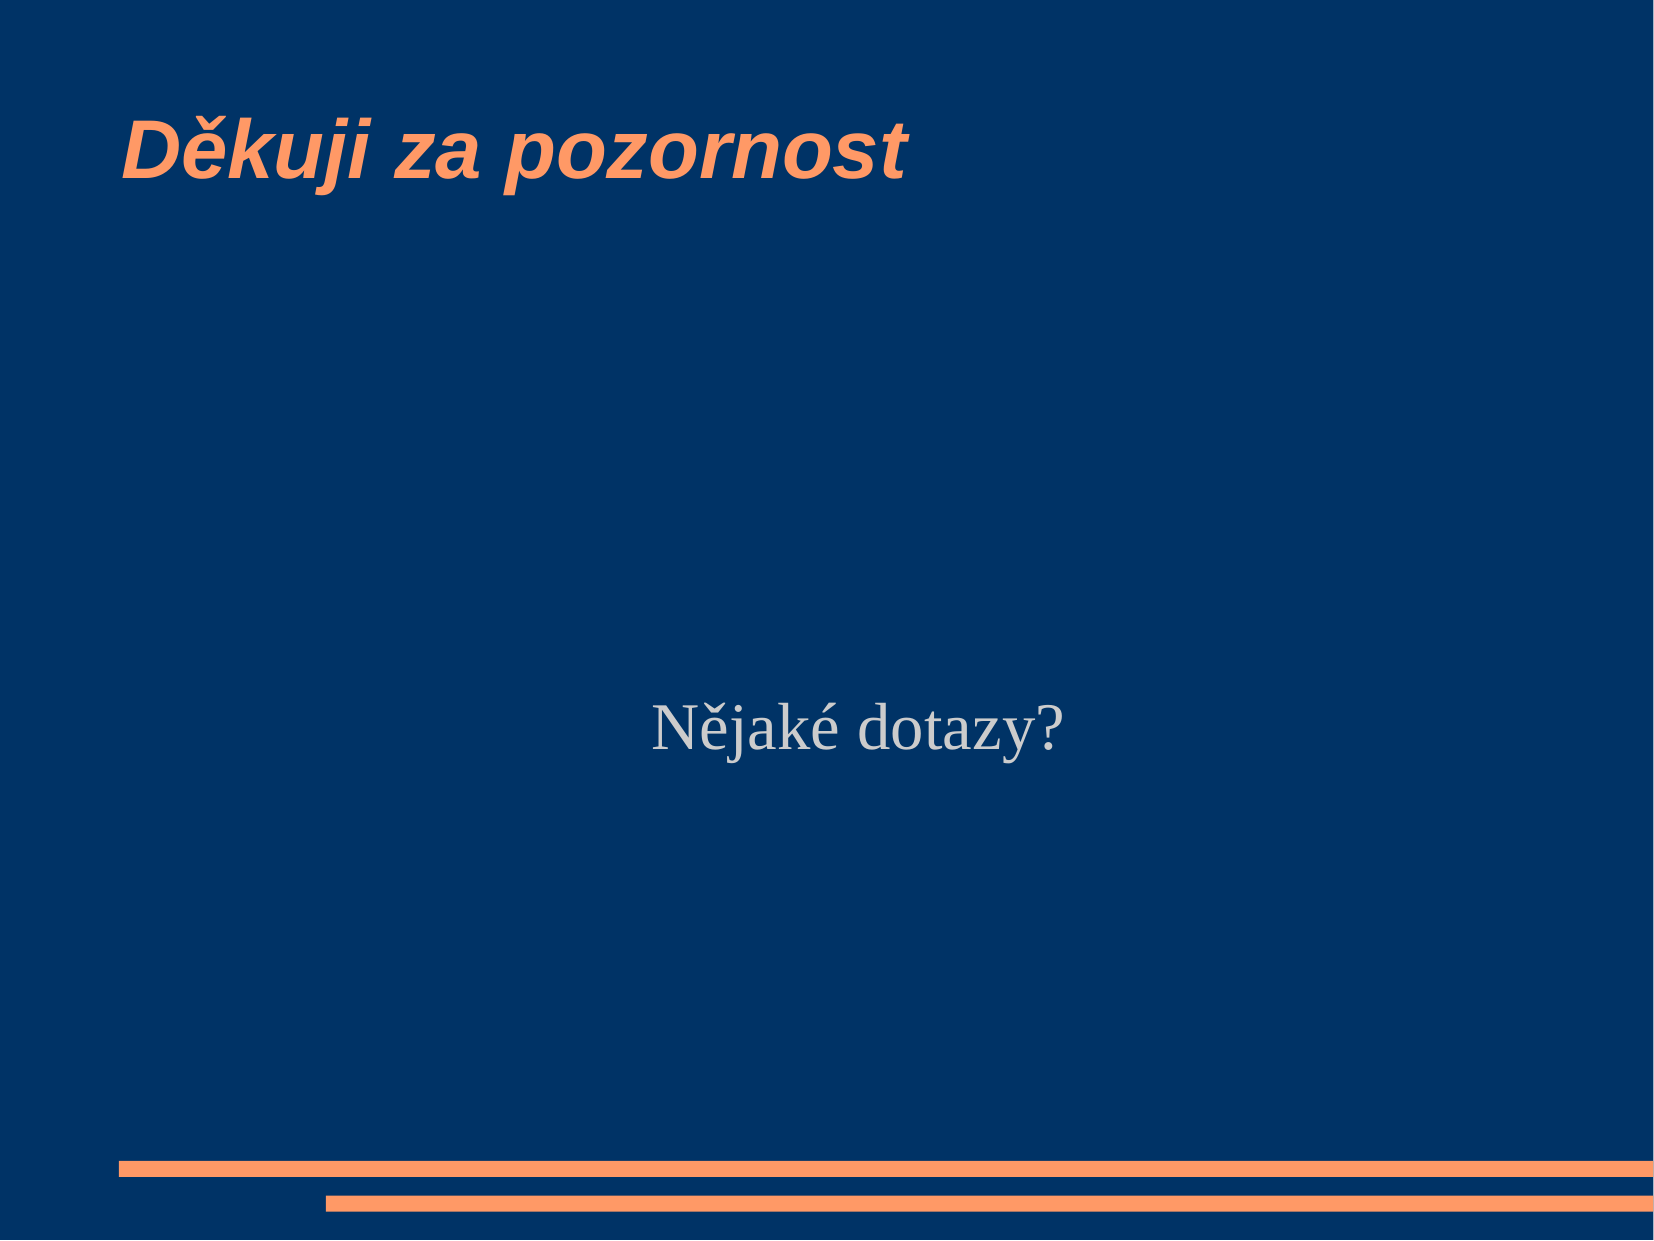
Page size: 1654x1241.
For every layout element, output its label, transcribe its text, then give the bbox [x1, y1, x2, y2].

subtitle Nějaké dotazy? [121, 322, 1561, 1133]
title Děkuji za pozornost [121, 46, 1534, 254]
